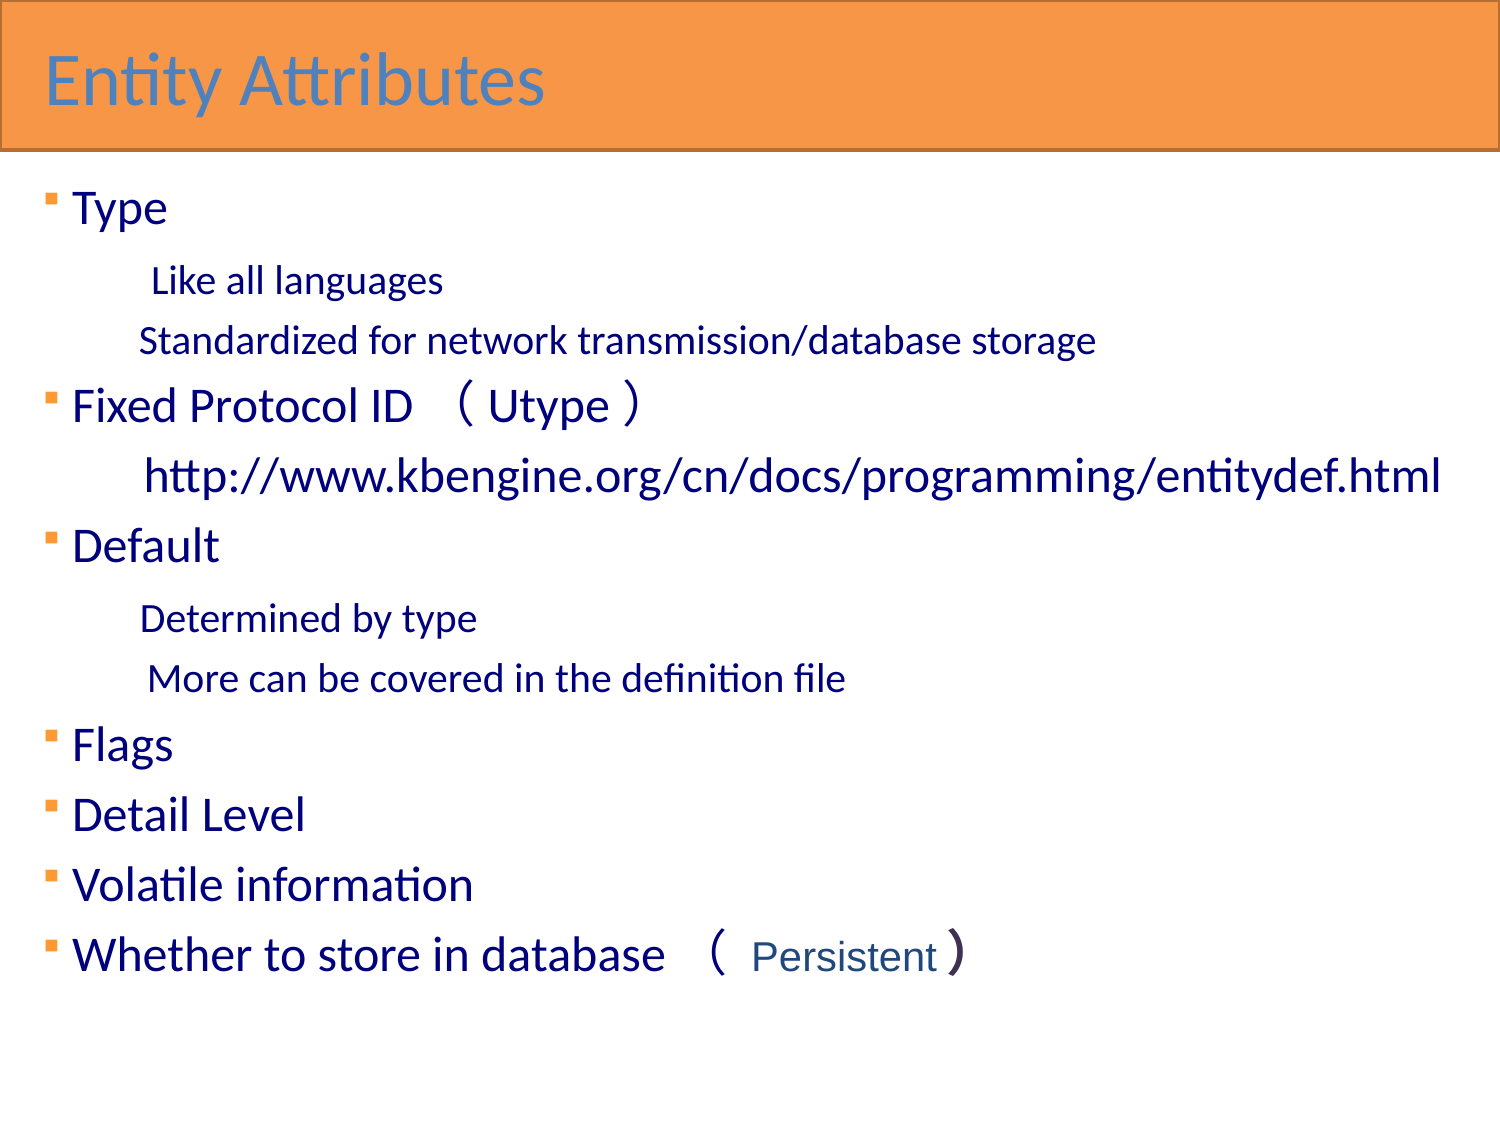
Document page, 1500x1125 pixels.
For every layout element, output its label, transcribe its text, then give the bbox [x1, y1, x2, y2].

title Entity Attributes [29, 21, 1483, 129]
text_box [0, 0, 1500, 150]
text_box Type Like all languages Standardized for network transmission/database storage Fixed Protocol ID（Utype） http://www.kbengine.org/cn/docs/programming/entitydef.html Default Determined by type More can be covered in the definition file Flags Detail Level Volatile information Whether to store in database（ Persistent） [33, 172, 1469, 1066]
